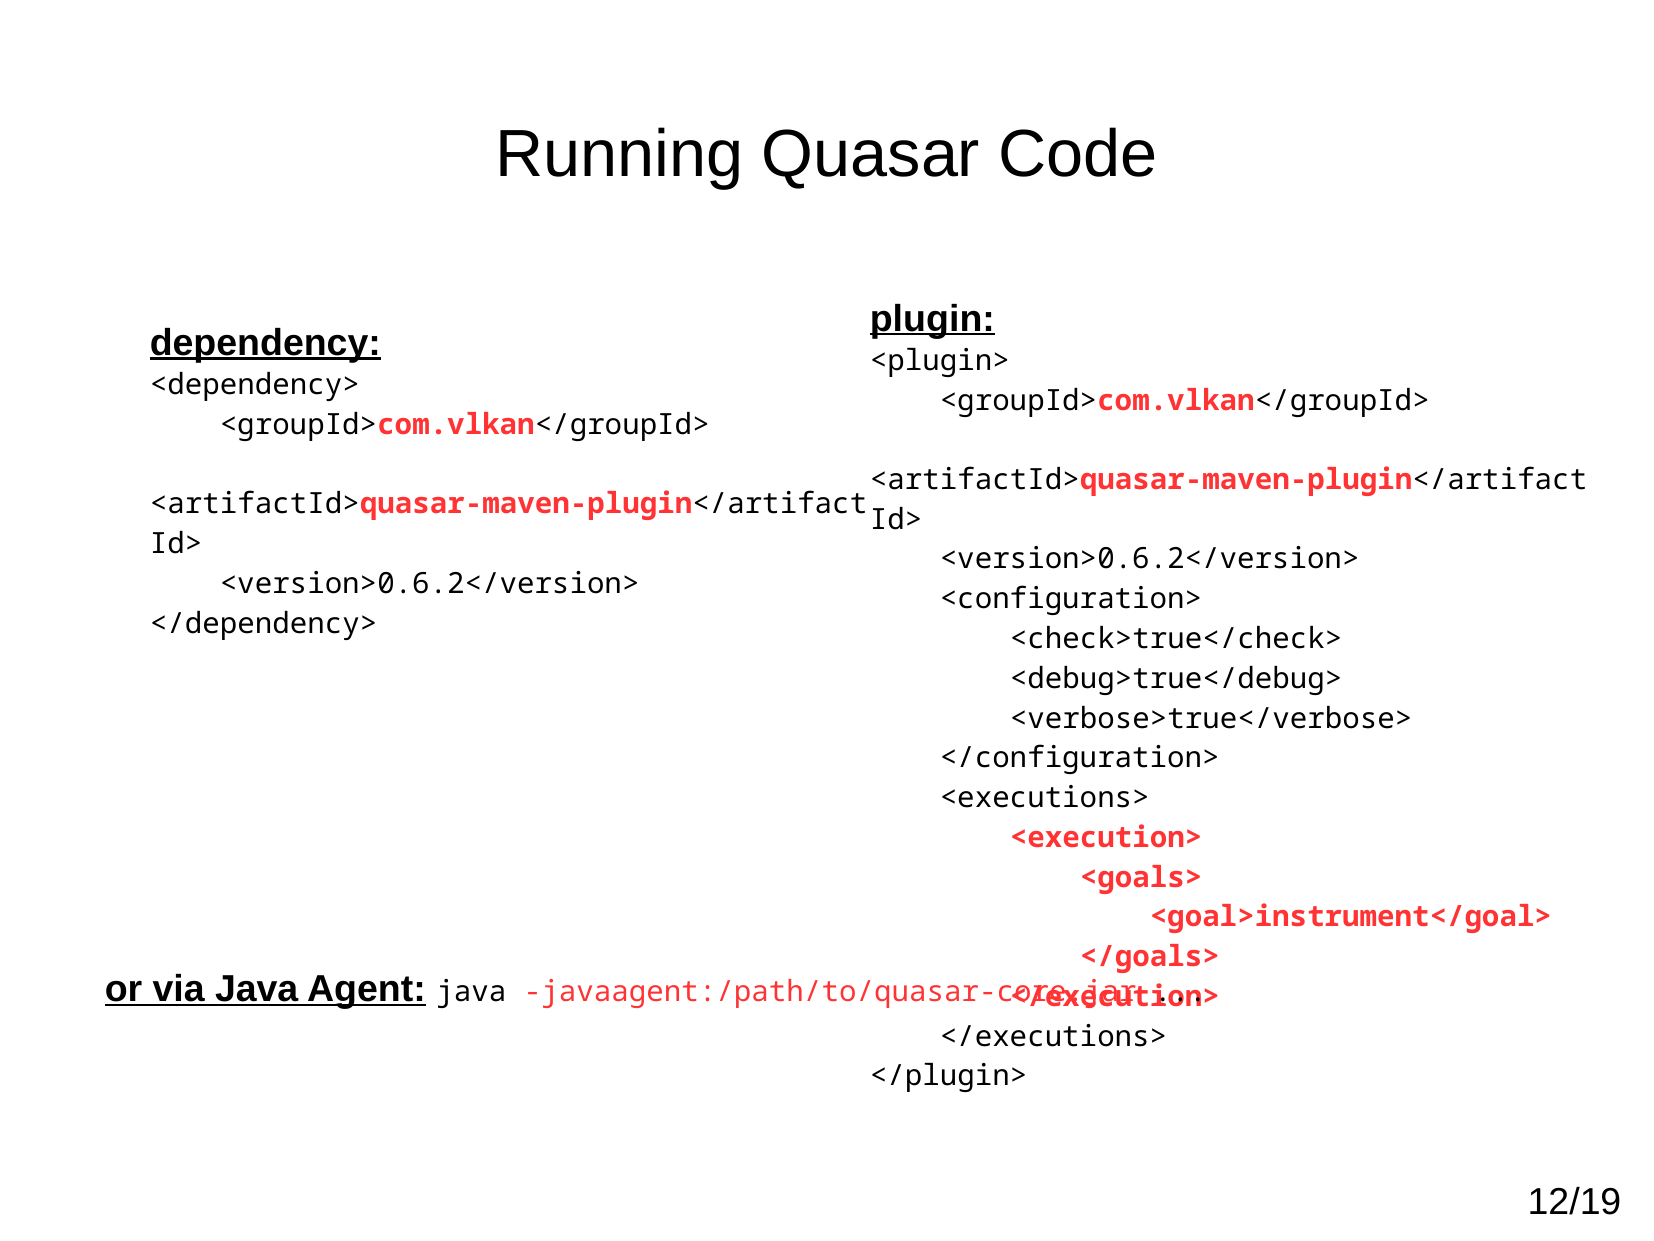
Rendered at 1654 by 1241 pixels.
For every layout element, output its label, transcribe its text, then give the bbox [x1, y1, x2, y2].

text_box dependency: <dependency> <groupId>com.vlkan</groupId> <artifactId>quasar-maven-plugin</artifactId> <version>0.6.2</version> </dependency> [135, 314, 855, 526]
title Running Quasar Code [82, 49, 1571, 257]
text_box plugin: <plugin> <groupId>com.vlkan</groupId> <artifactId>quasar-maven-plugin</artifactId> <version>0.6.2</version> <configuration> <check>true</check> <debug>true</debug> <verbose>true</verbose> </configuration> <executions> <execution> <goals> <goal>instrument</goal> </goals> </execution> </executions> </plugin> [855, 289, 1606, 856]
text_box or via Java Agent: java -javaagent:/path/to/quasar-core.jar ... [90, 960, 1366, 1024]
